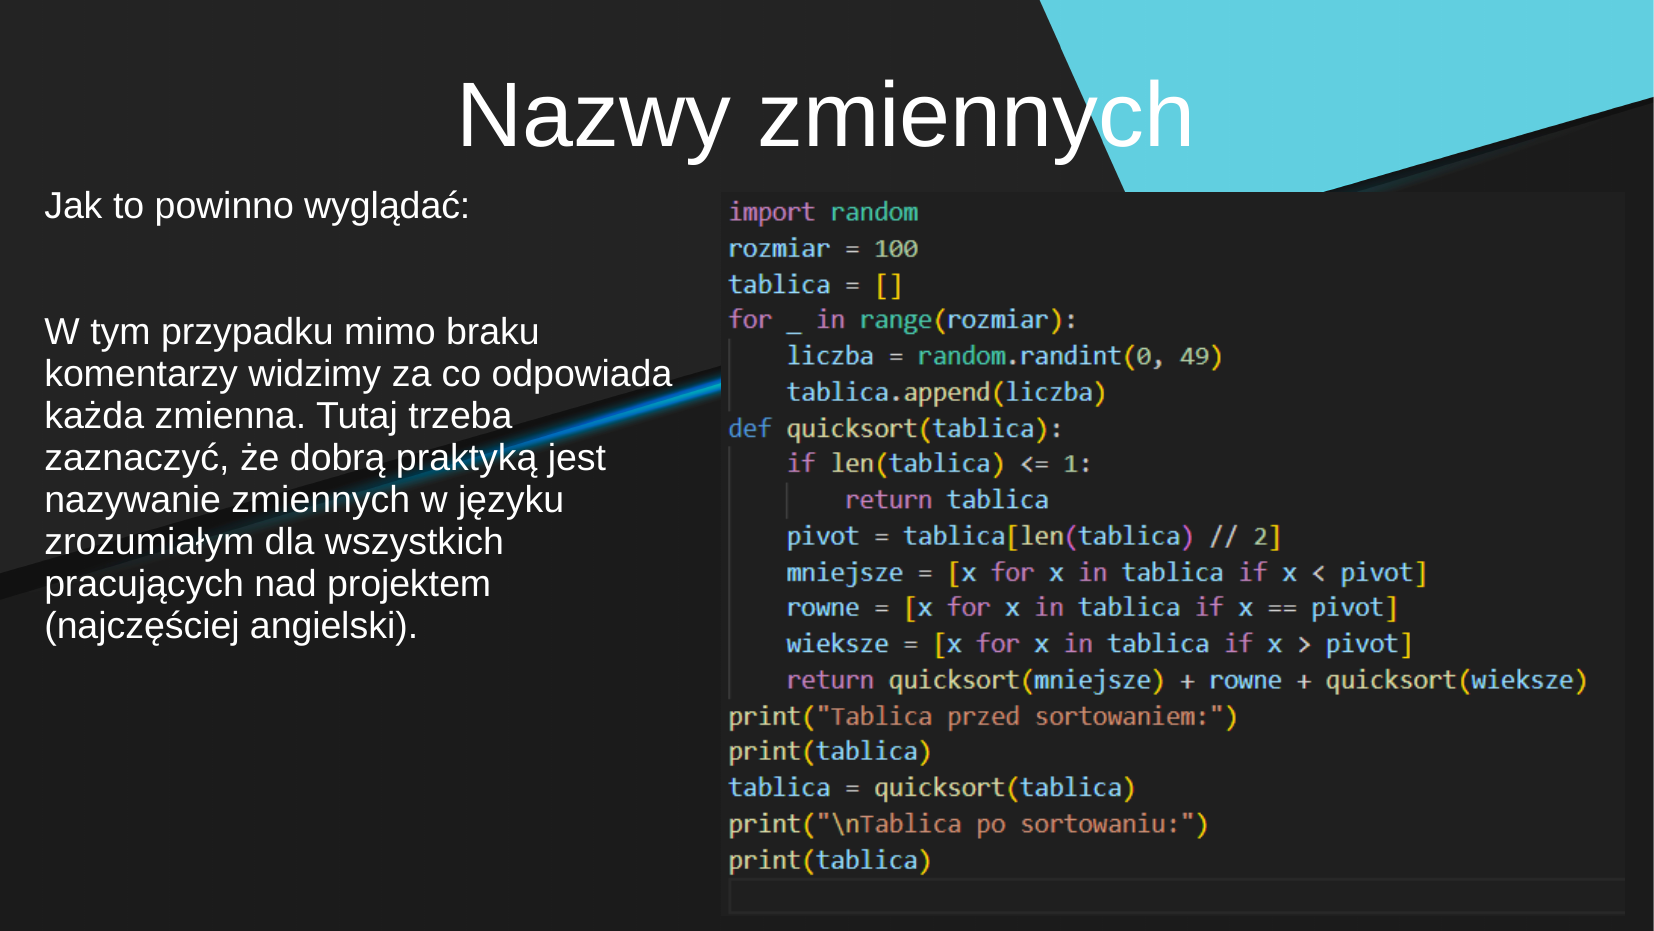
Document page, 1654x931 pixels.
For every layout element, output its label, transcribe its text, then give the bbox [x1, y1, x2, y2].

picture [0, 0, 1654, 931]
text_box Jak to powinno wyglądać: W tym przypadku mimo braku komentarzy widzimy za co odpowiada każda zmienna. Tutaj trzeba zaznaczyć, że dobrą praktyką jest nazywanie zmiennych w języku zrozumiałym dla wszystkich pracujących nad projektem (najczęściej angielski). [29, 177, 709, 902]
title Nazwy zmiennych [82, 37, 1571, 193]
